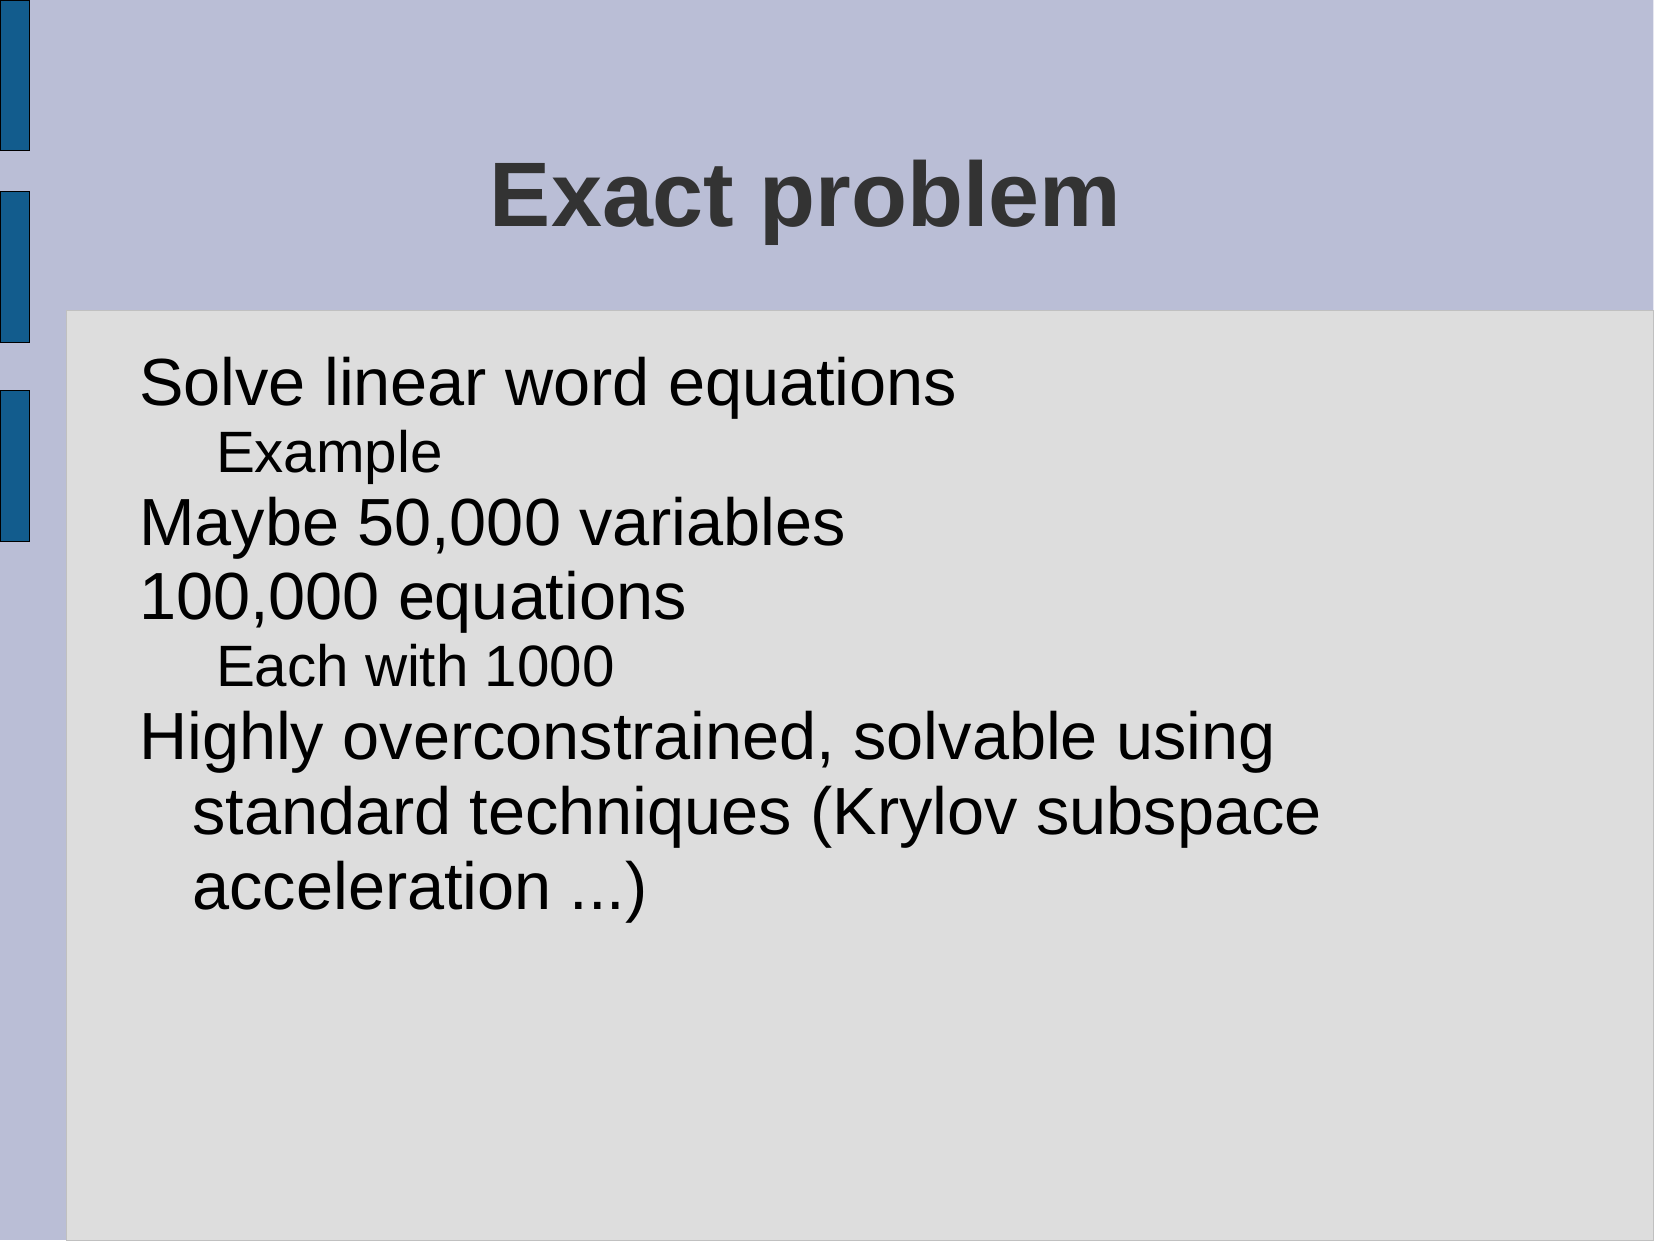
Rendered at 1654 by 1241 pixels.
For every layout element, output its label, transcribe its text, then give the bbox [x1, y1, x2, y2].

title Exact problem [121, 91, 1534, 299]
list Solve linear word equations Example Maybe 50,000 variables 100,000 equations Each with 1000 Highly overconstrained, solvable using standard techniques (Krylov subspace acceleration ...) [121, 344, 1534, 1127]
